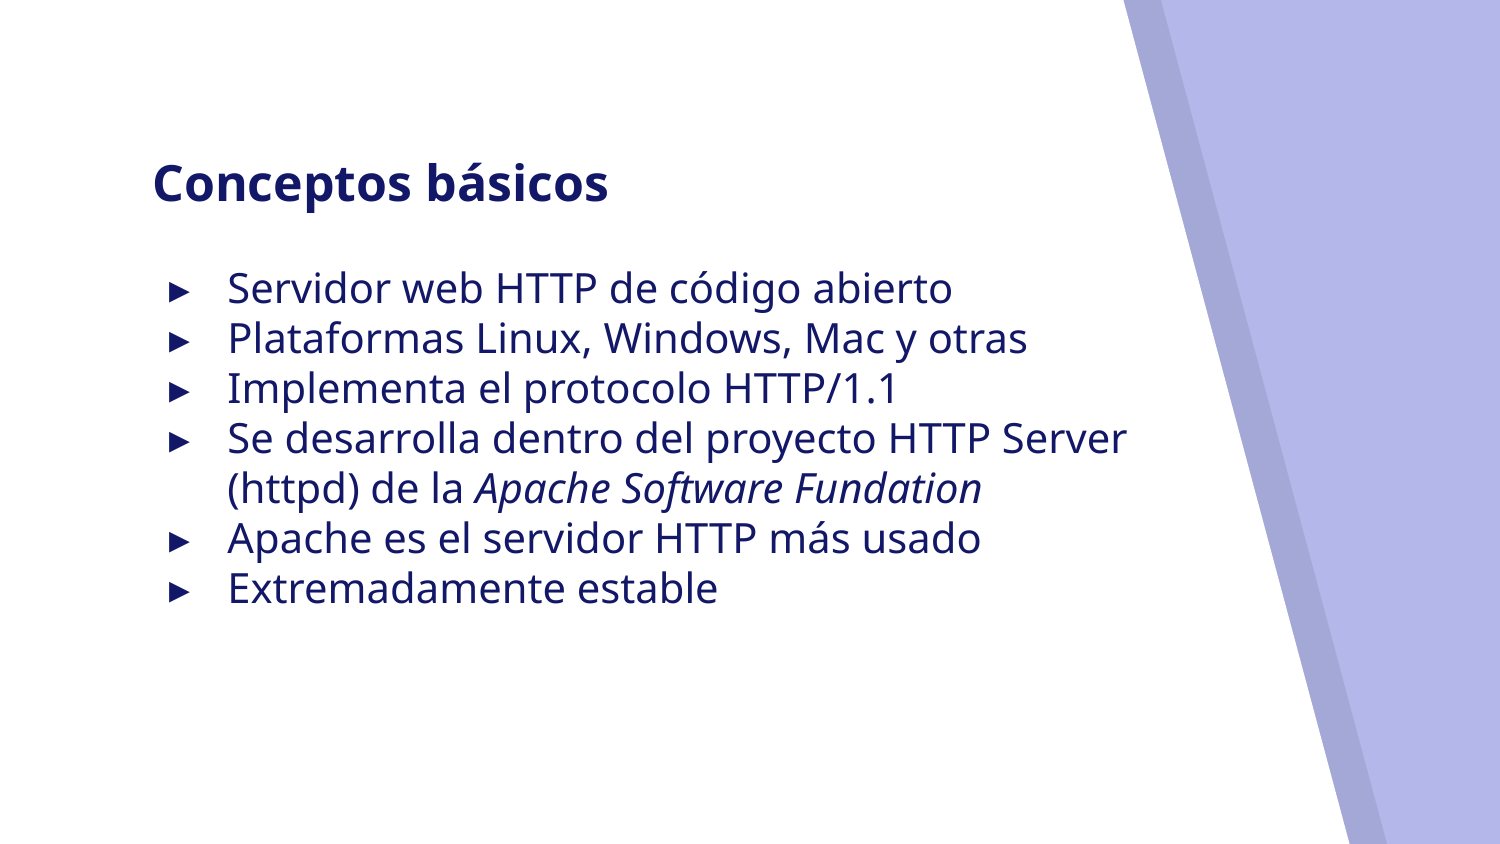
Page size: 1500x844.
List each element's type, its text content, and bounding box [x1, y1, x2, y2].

list Servidor web HTTP de código abierto Plataformas Linux, Windows, Mac y otras Implementa el protocolo HTTP/1.1 Se desarrolla dentro del proyecto HTTP Server (httpd) de la Apache Software Fundation Apache es el servidor HTTP más usado Extremadamente estable [137, 246, 1217, 617]
title Conceptos básicos [137, 146, 1011, 227]
